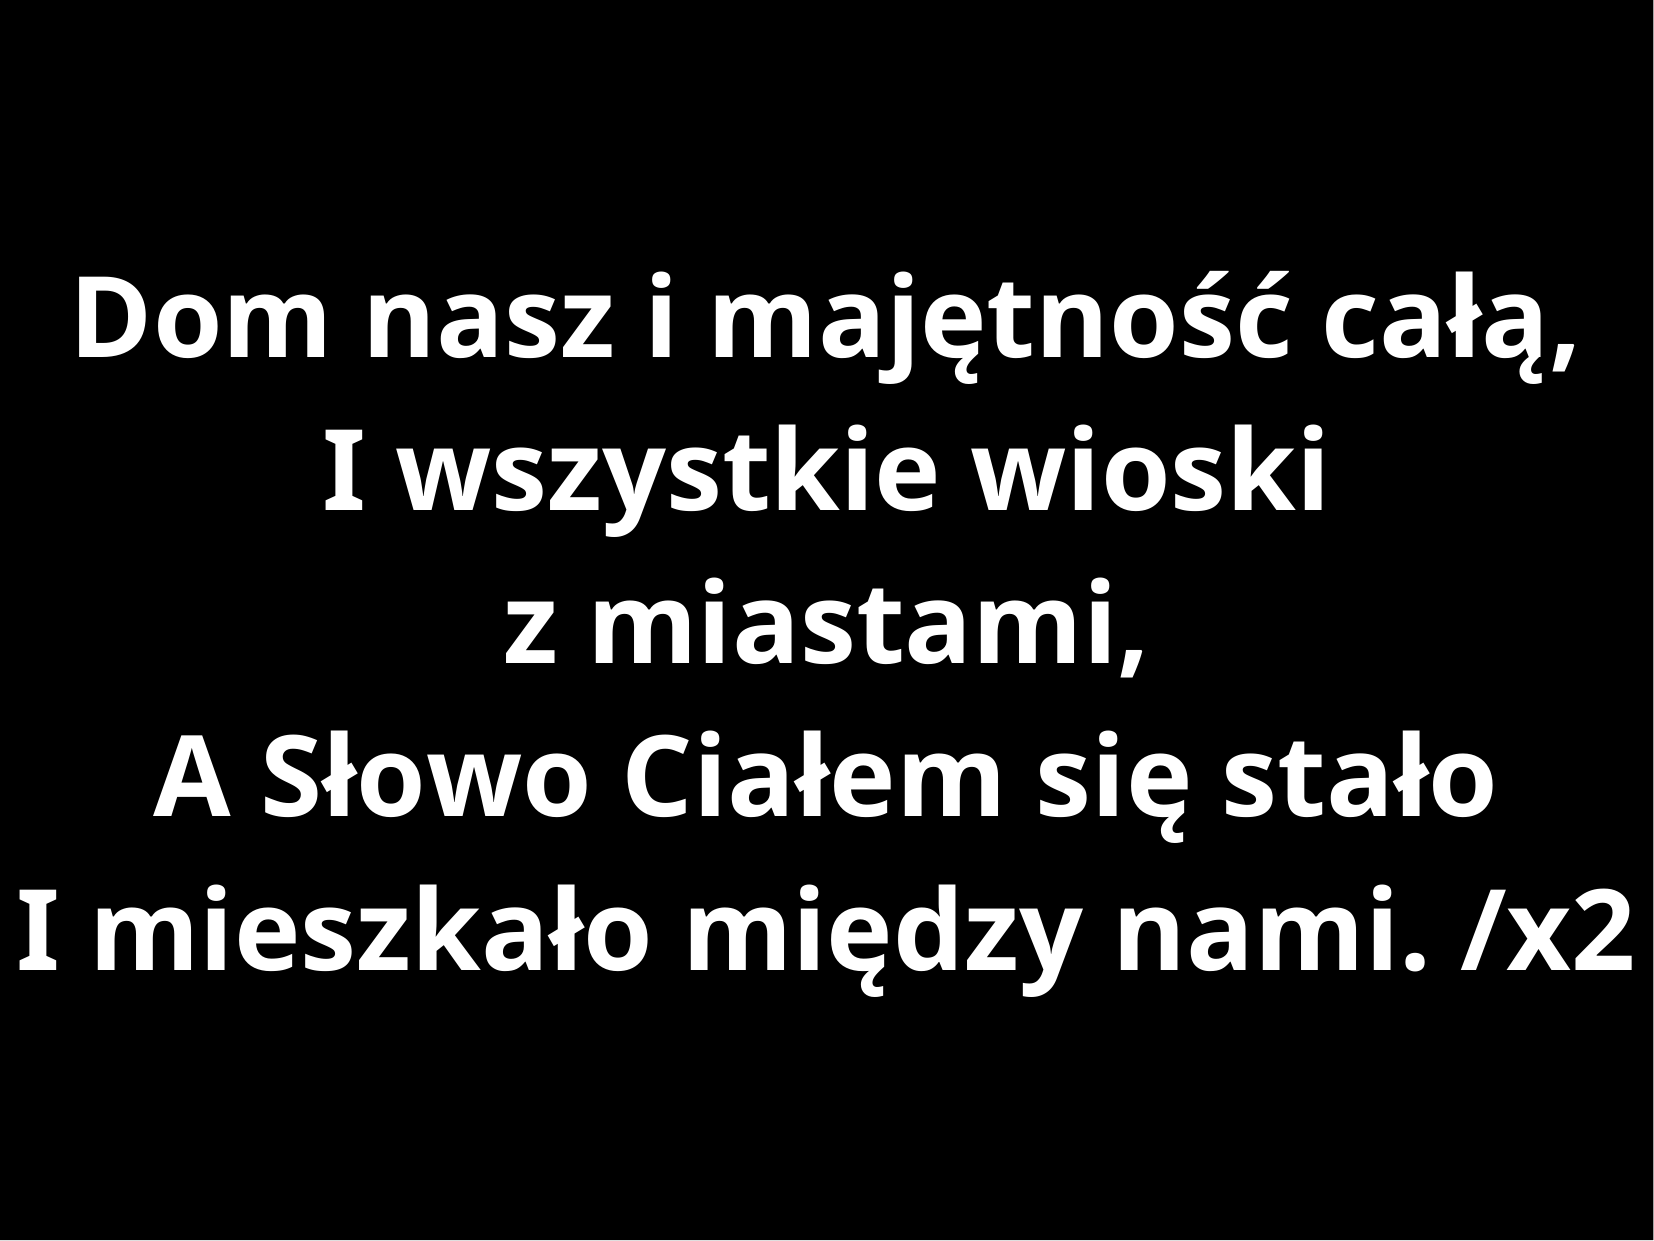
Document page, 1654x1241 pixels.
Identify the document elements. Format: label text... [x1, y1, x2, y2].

title Dom nasz i majętność całą, I wszystkie wioski z miastami, A Słowo Ciałem się stało I mieszkało między nami. /x2 [0, 0, 1654, 1241]
